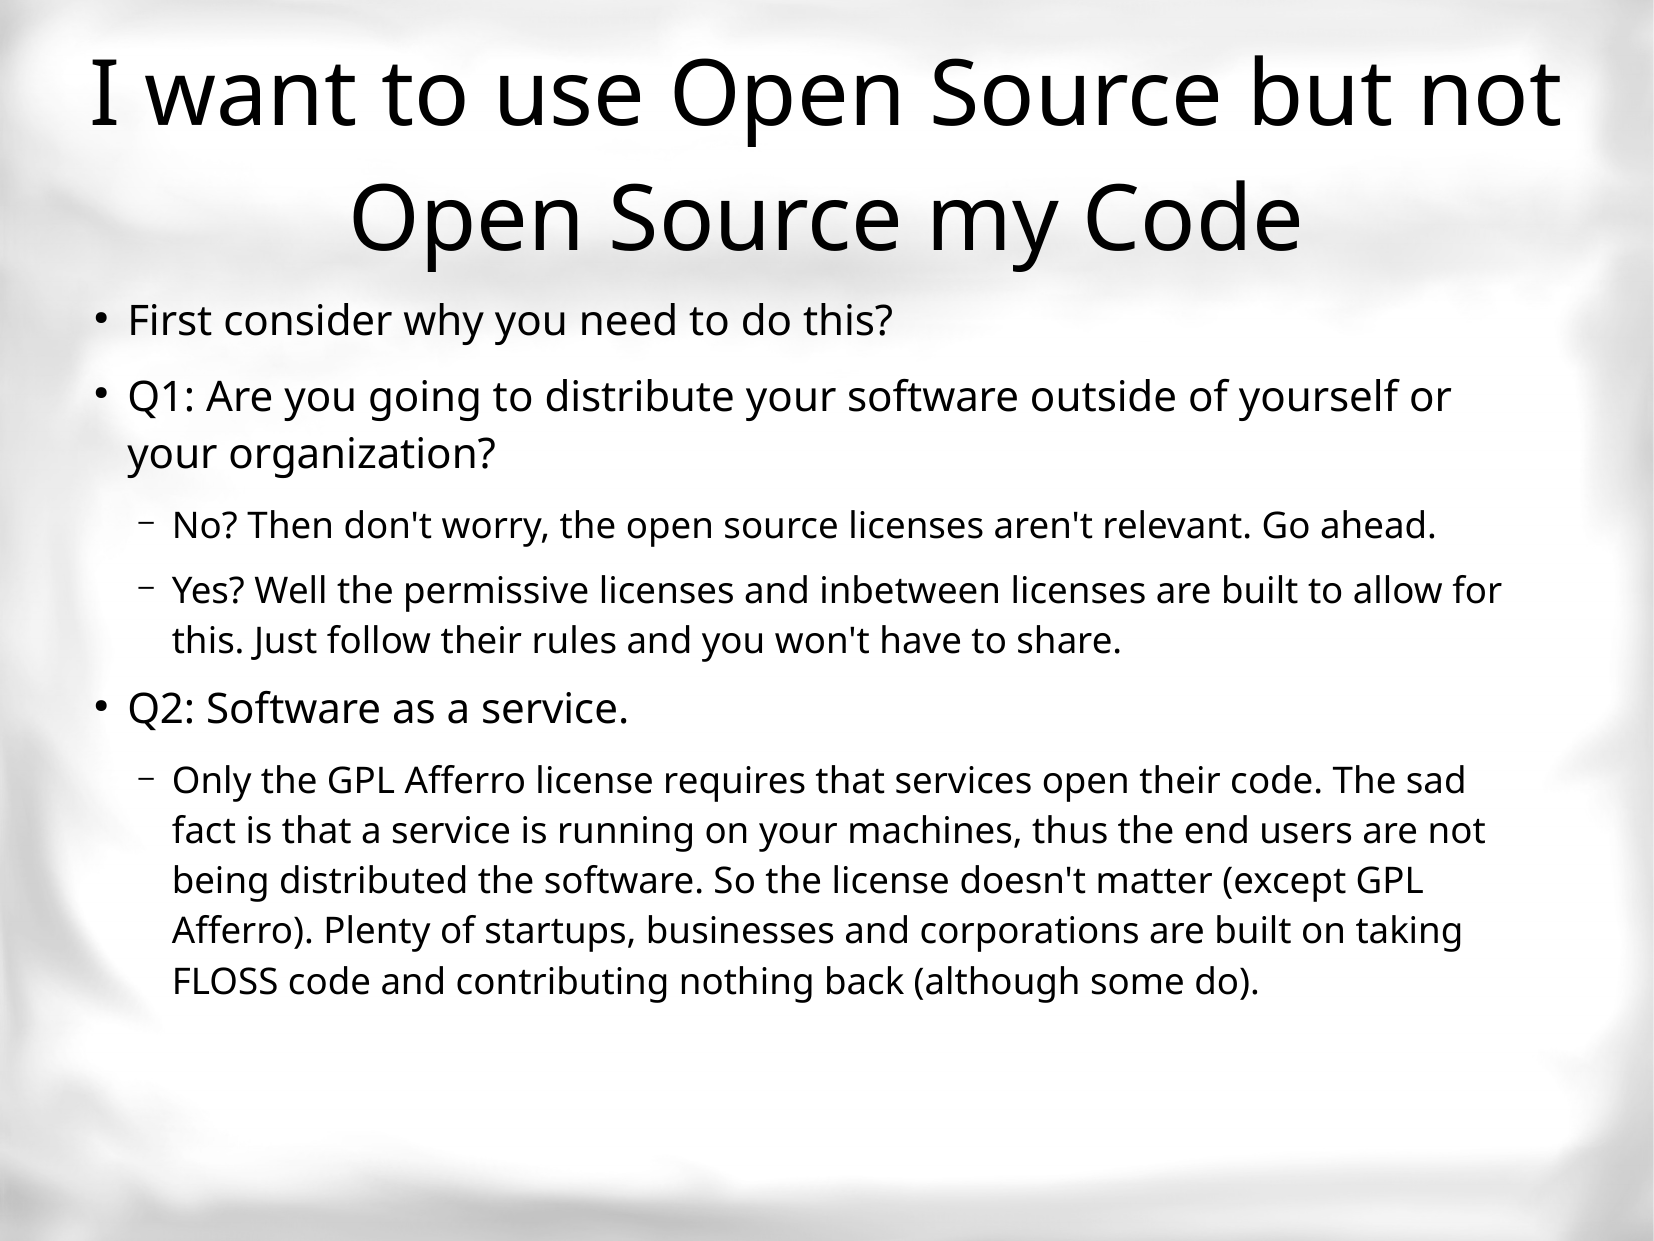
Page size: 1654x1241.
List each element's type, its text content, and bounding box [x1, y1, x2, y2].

list First consider why you need to do this? Q1: Are you going to distribute your software outside of yourself or your organization? No? Then don't worry, the open source licenses aren't relevant. Go ahead. Yes? Well the permissive licenses and inbetween licenses are built to allow for this. Just follow their rules and you won't have to share. Q2: Software as a service. Only the GPL Afferro license requires that services open their code. The sad fact is that a service is running on your machines, thus the end users are not being distributed the software. So the license doesn't matter (except GPL Afferro). Plenty of startups, businesses and corporations are built on taking FLOSS code and contributing nothing back (although some do). [82, 290, 1538, 1010]
picture [0, 0, 1654, 1241]
title I want to use Open Source but not Open Source my Code [82, 49, 1571, 257]
